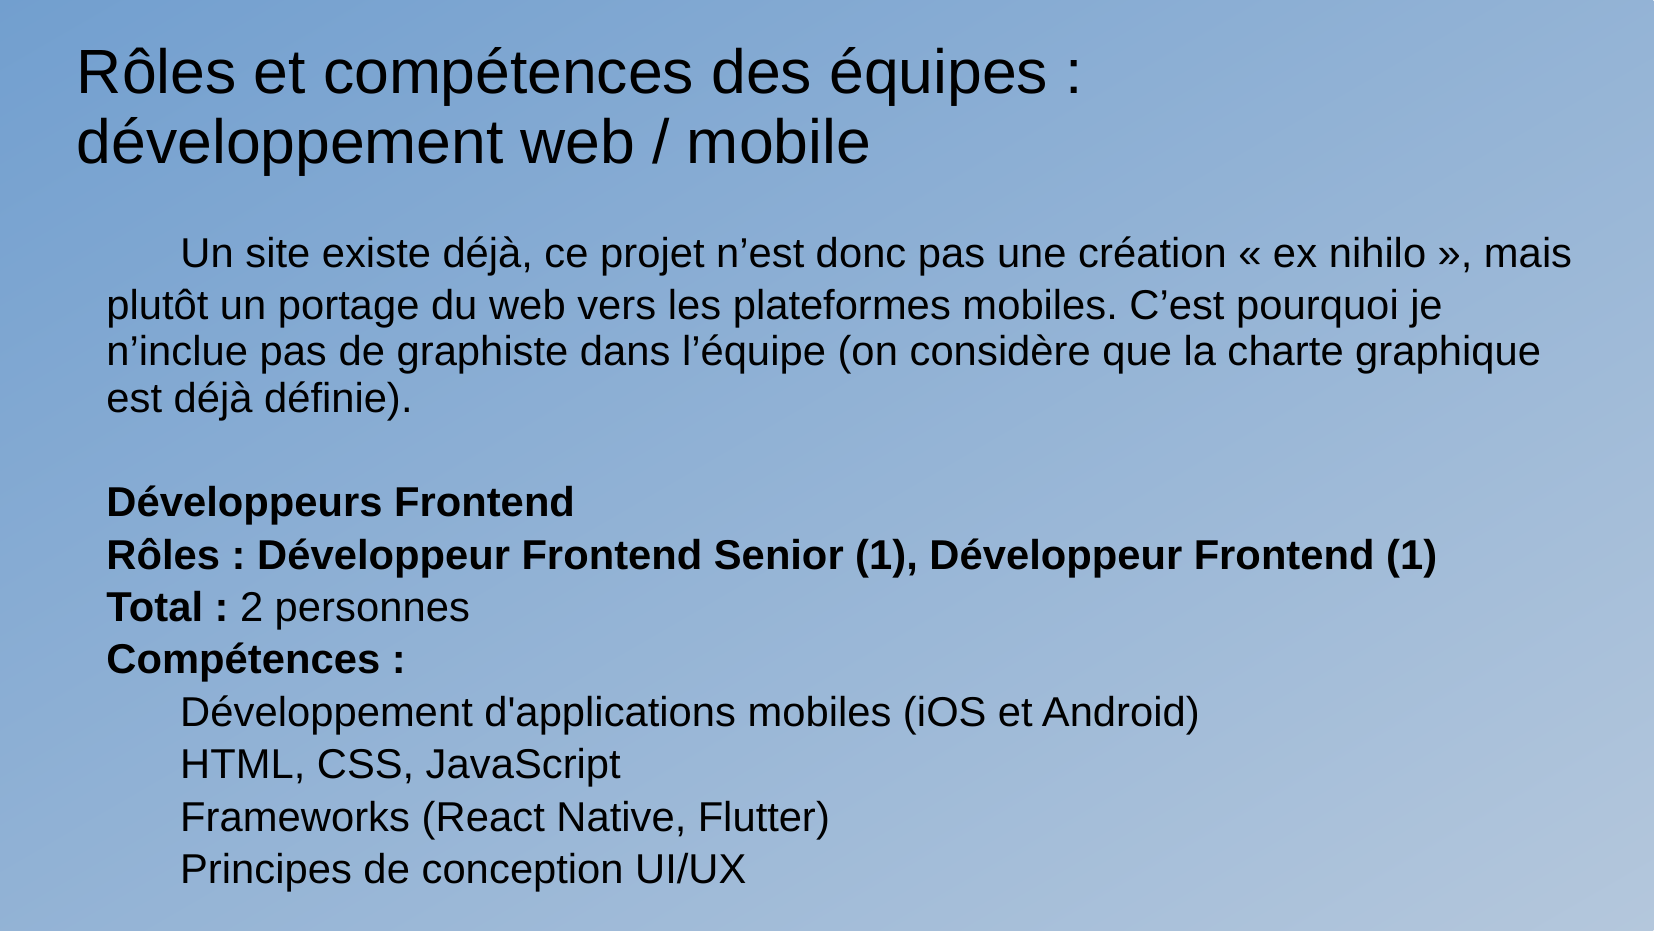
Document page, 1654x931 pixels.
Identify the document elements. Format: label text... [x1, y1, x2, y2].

title Rôles et compétences des équipes : développement web / mobile [76, 29, 1565, 185]
list Un site existe déjà, ce projet n’est donc pas une création « ex nihilo », mais plutôt un portage du web vers les plateformes mobiles. C’est pourquoi je n’inclue pas de graphiste dans l’équipe (on considère que la charte graphique est déjà définie). Développeurs Frontend Rôles : Développeur Frontend Senior (1), Développeur Frontend (1) Total : 2 personnes Compétences : Développement d'applications mobiles (iOS et Android) HTML, CSS, JavaScript Frameworks (React Native, Flutter) Principes de conception UI/UX [106, 206, 1595, 931]
